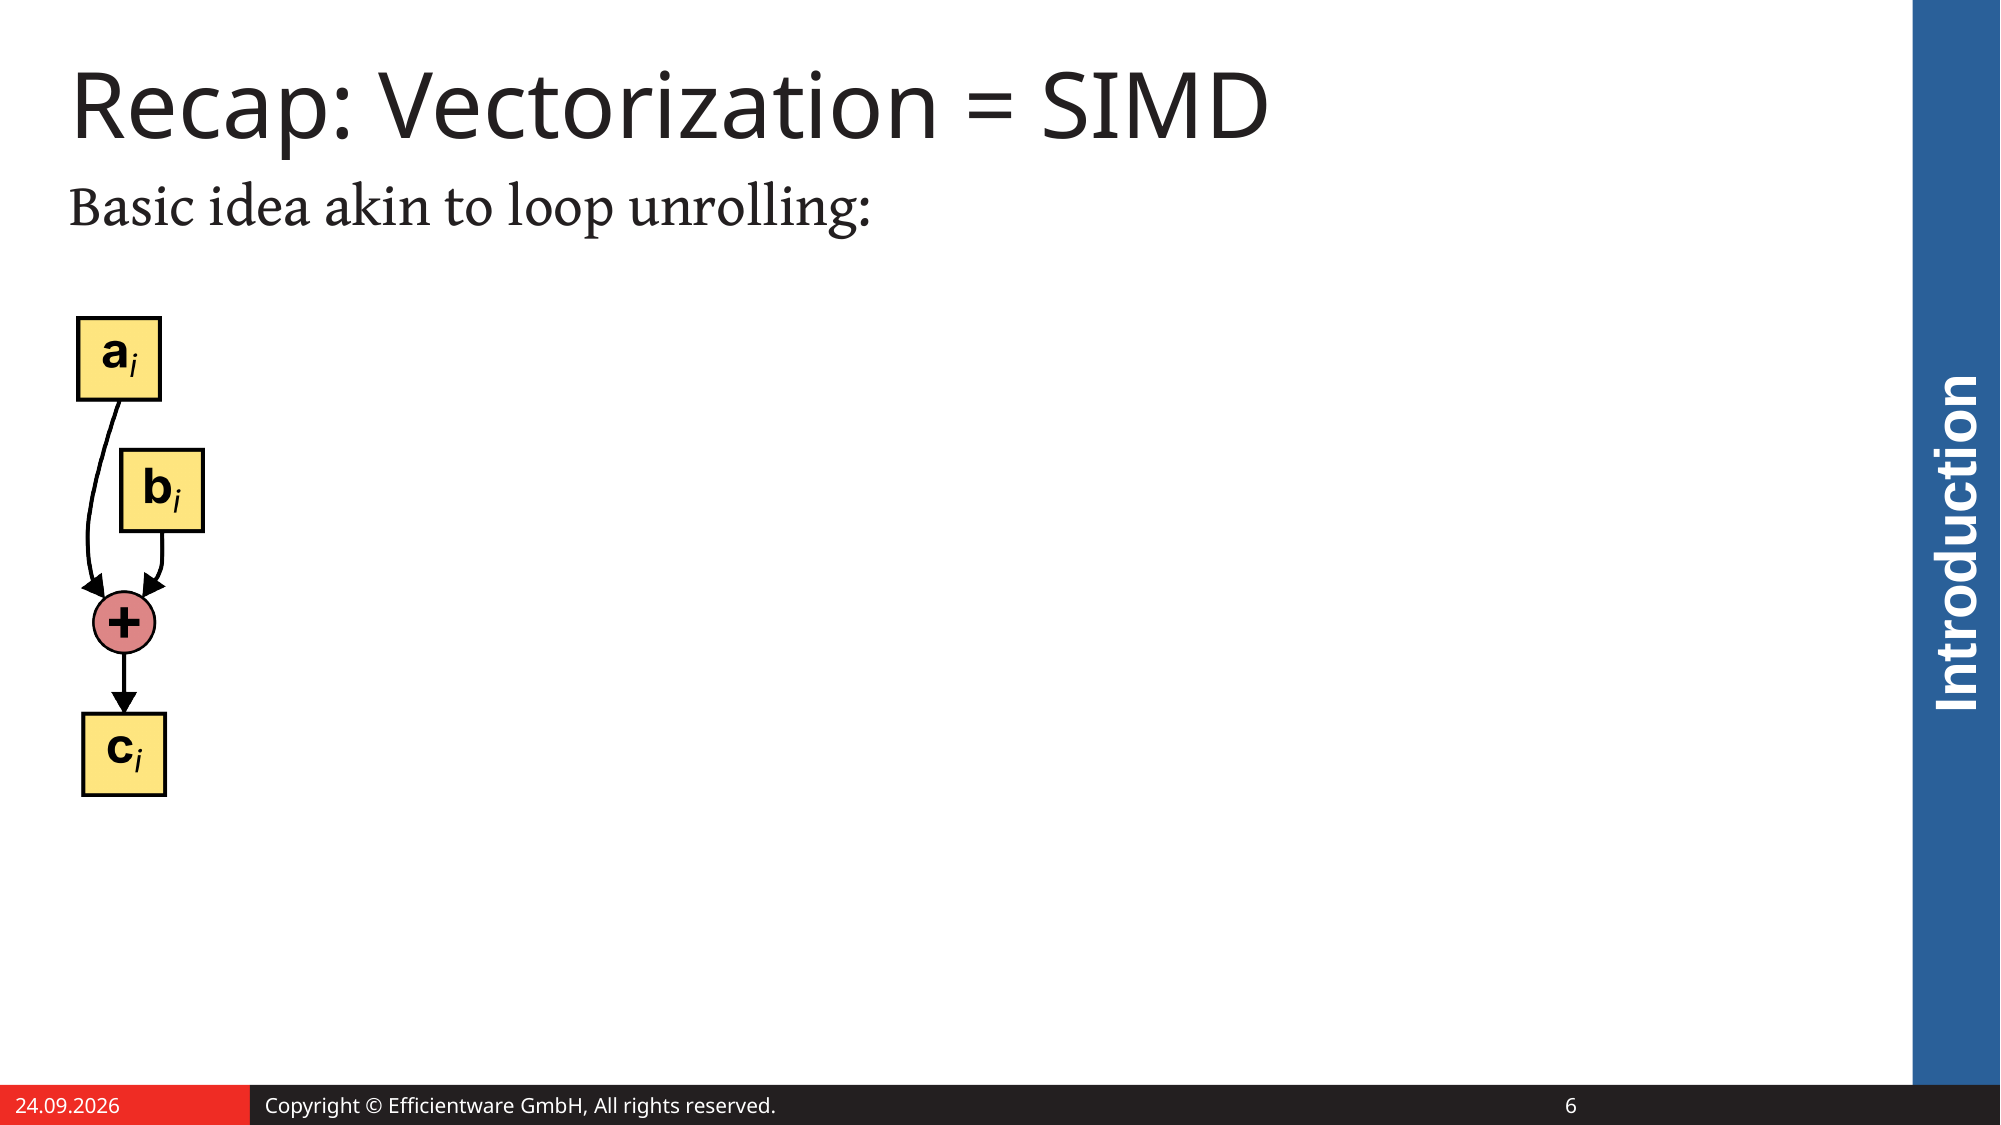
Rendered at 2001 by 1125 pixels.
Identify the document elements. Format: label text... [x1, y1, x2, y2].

list Basic idea akin to loop unrolling: [55, 167, 1945, 249]
footer Copyright © Efficientware GmbH, All rights reserved. [249, 1084, 1550, 1125]
slide_number 02.11.2025 [0, 1084, 249, 1125]
title Recap: Vectorization = SIMD [55, 52, 1945, 156]
picture [76, 316, 205, 797]
slide_number <number> [1550, 1084, 2000, 1125]
text_box Introduction [1912, 0, 2000, 1084]
